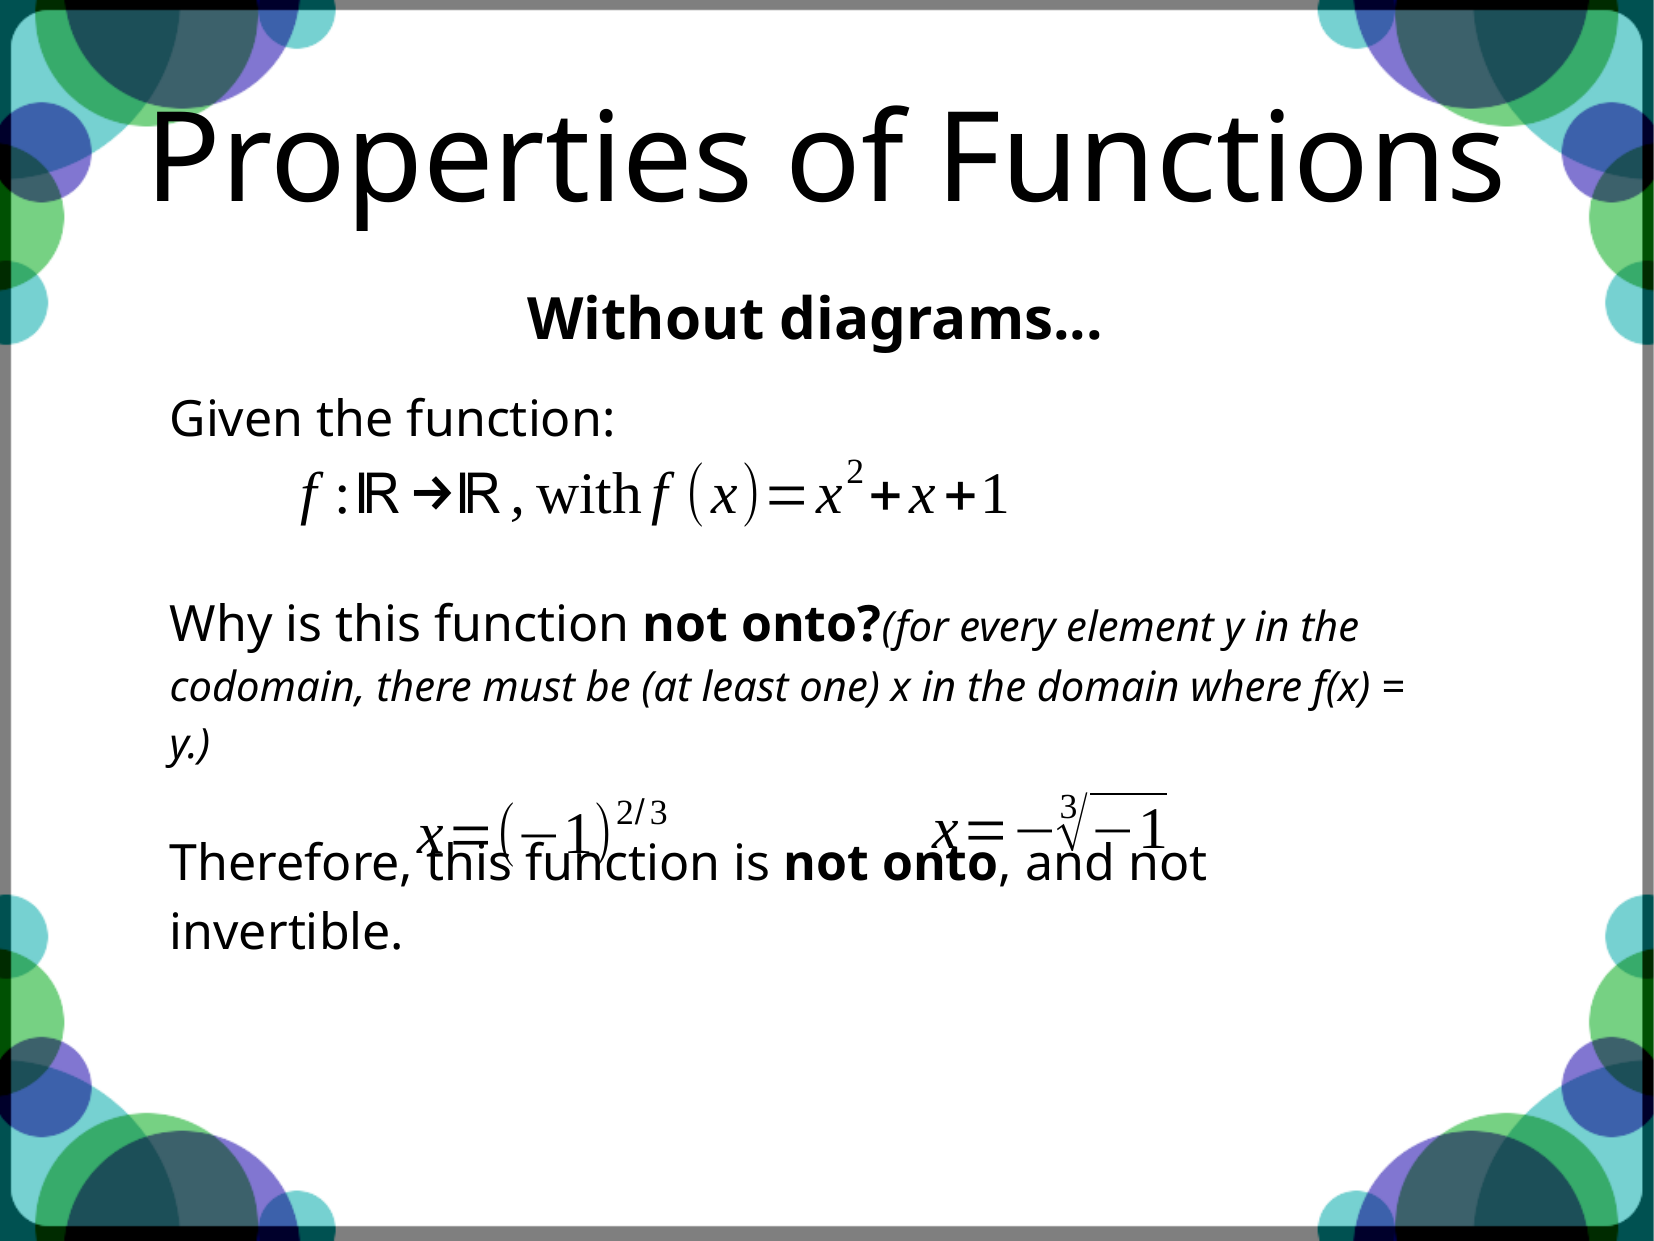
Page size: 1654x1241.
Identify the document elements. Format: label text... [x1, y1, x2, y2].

text_box Given the function: Why is this function not onto?(for every element y in the codomain, there must be (at least one) x in the domain where f(x) = y.) Therefore, this function is not onto, and not invertible. [169, 383, 1452, 1071]
picture [0, 0, 1654, 1241]
chart [913, 785, 1182, 862]
title Properties of Functions [82, 49, 1571, 257]
chart [285, 450, 1025, 530]
chart [399, 791, 682, 869]
text_box Without diagrams... [173, 274, 1457, 360]
